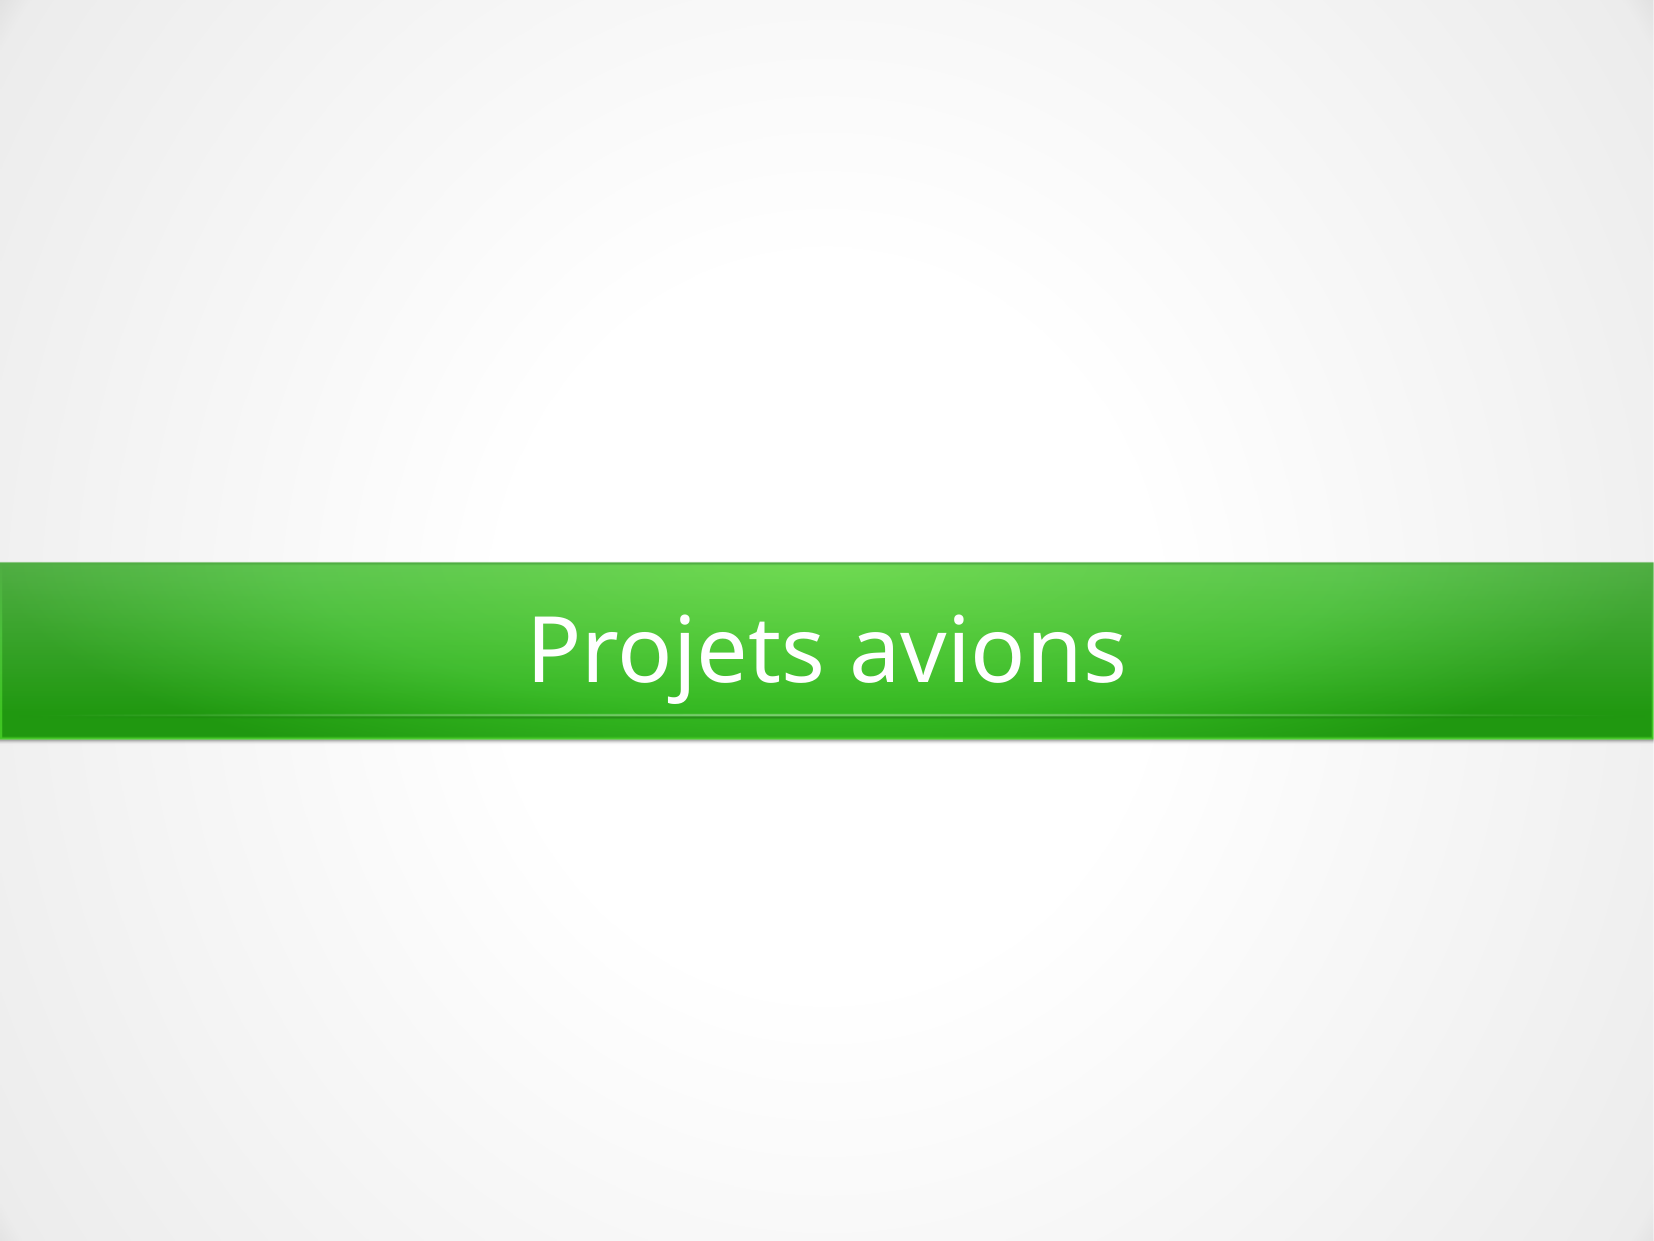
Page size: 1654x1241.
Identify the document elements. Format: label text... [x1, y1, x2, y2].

picture [0, 0, 1654, 1241]
title Projets avions [82, 578, 1571, 715]
